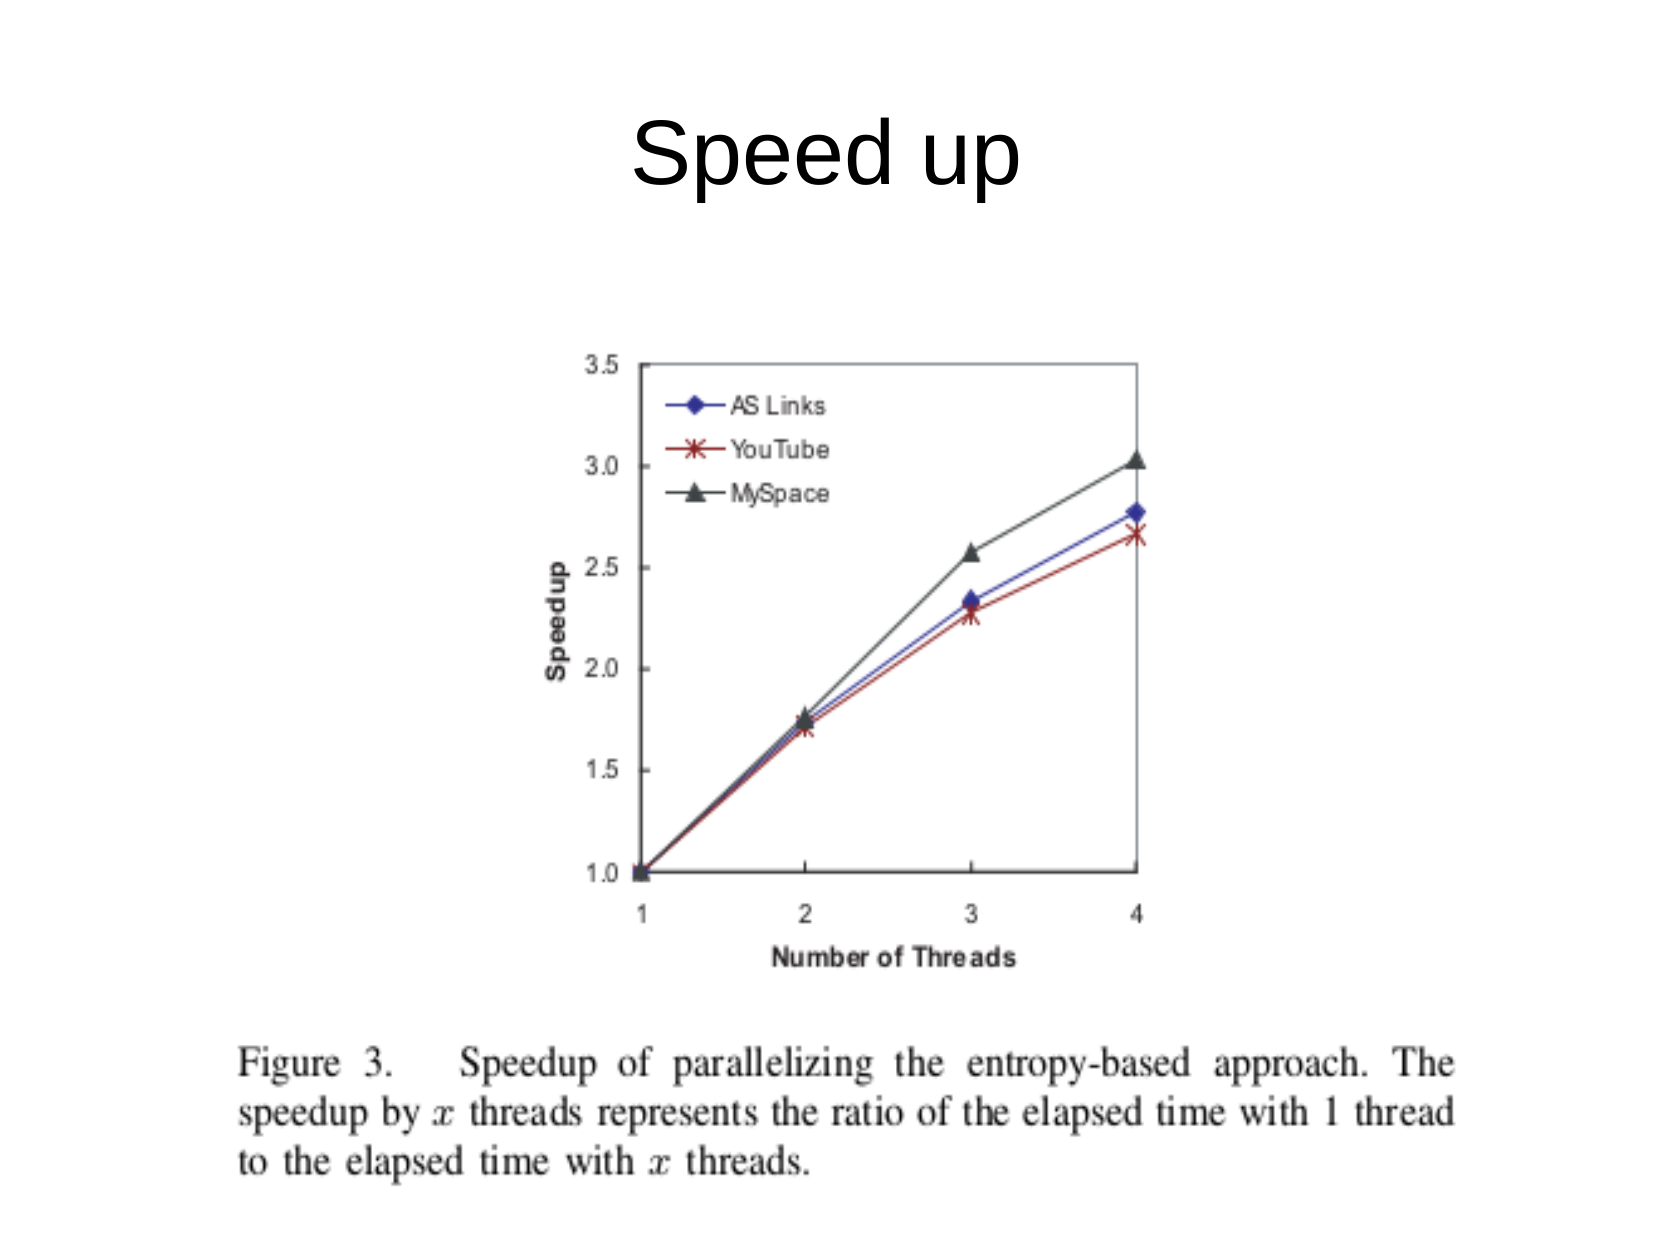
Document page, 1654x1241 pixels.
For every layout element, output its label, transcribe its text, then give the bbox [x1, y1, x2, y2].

title Speed up [82, 49, 1571, 257]
picture [221, 205, 1486, 1241]
